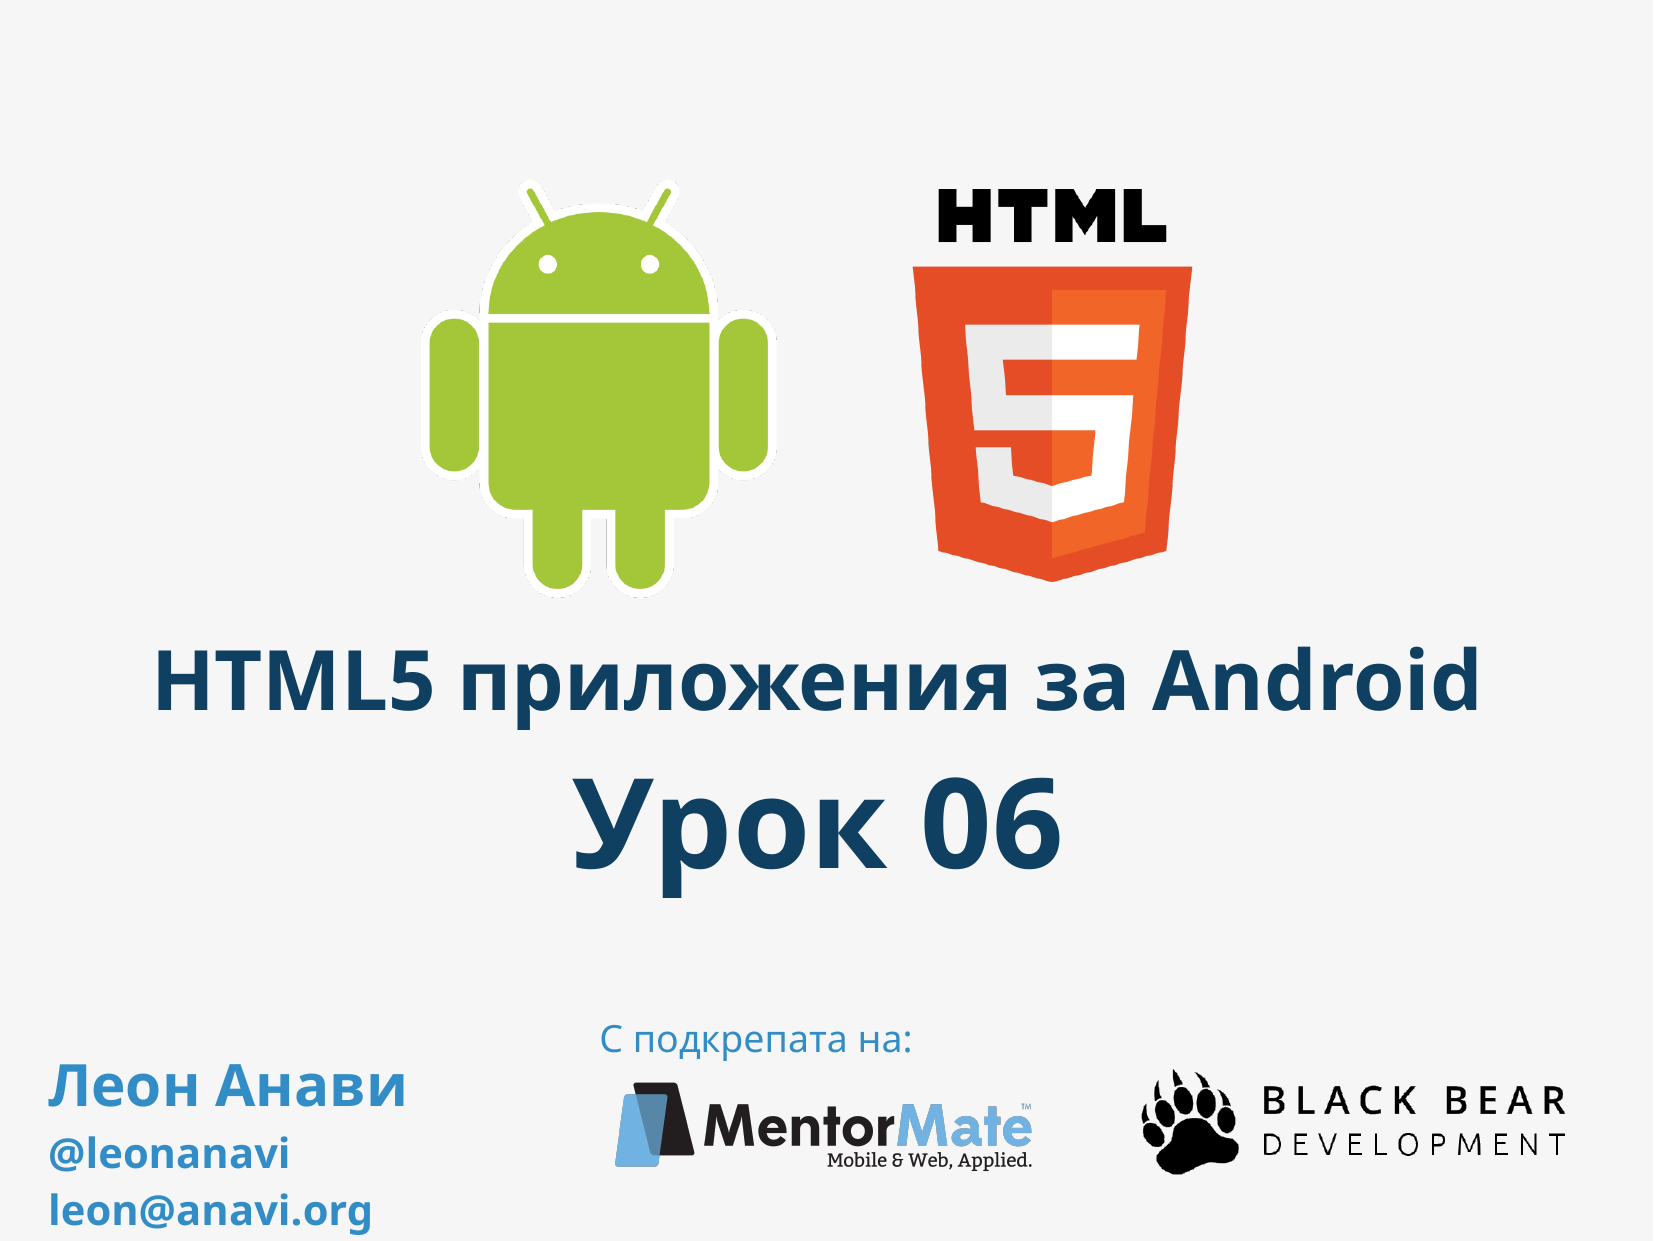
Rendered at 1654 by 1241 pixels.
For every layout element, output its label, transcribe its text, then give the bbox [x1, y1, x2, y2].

text_box С подкрепата на: [584, 1005, 912, 1064]
picture [420, 179, 777, 598]
picture [855, 189, 1249, 582]
title HTML5 приложения за Android Урок 06 [105, 553, 1531, 973]
picture [610, 1077, 1036, 1176]
text_box Леон Анави @leonanavi leon@anavi.org [33, 1037, 409, 1219]
picture [1121, 1042, 1585, 1201]
